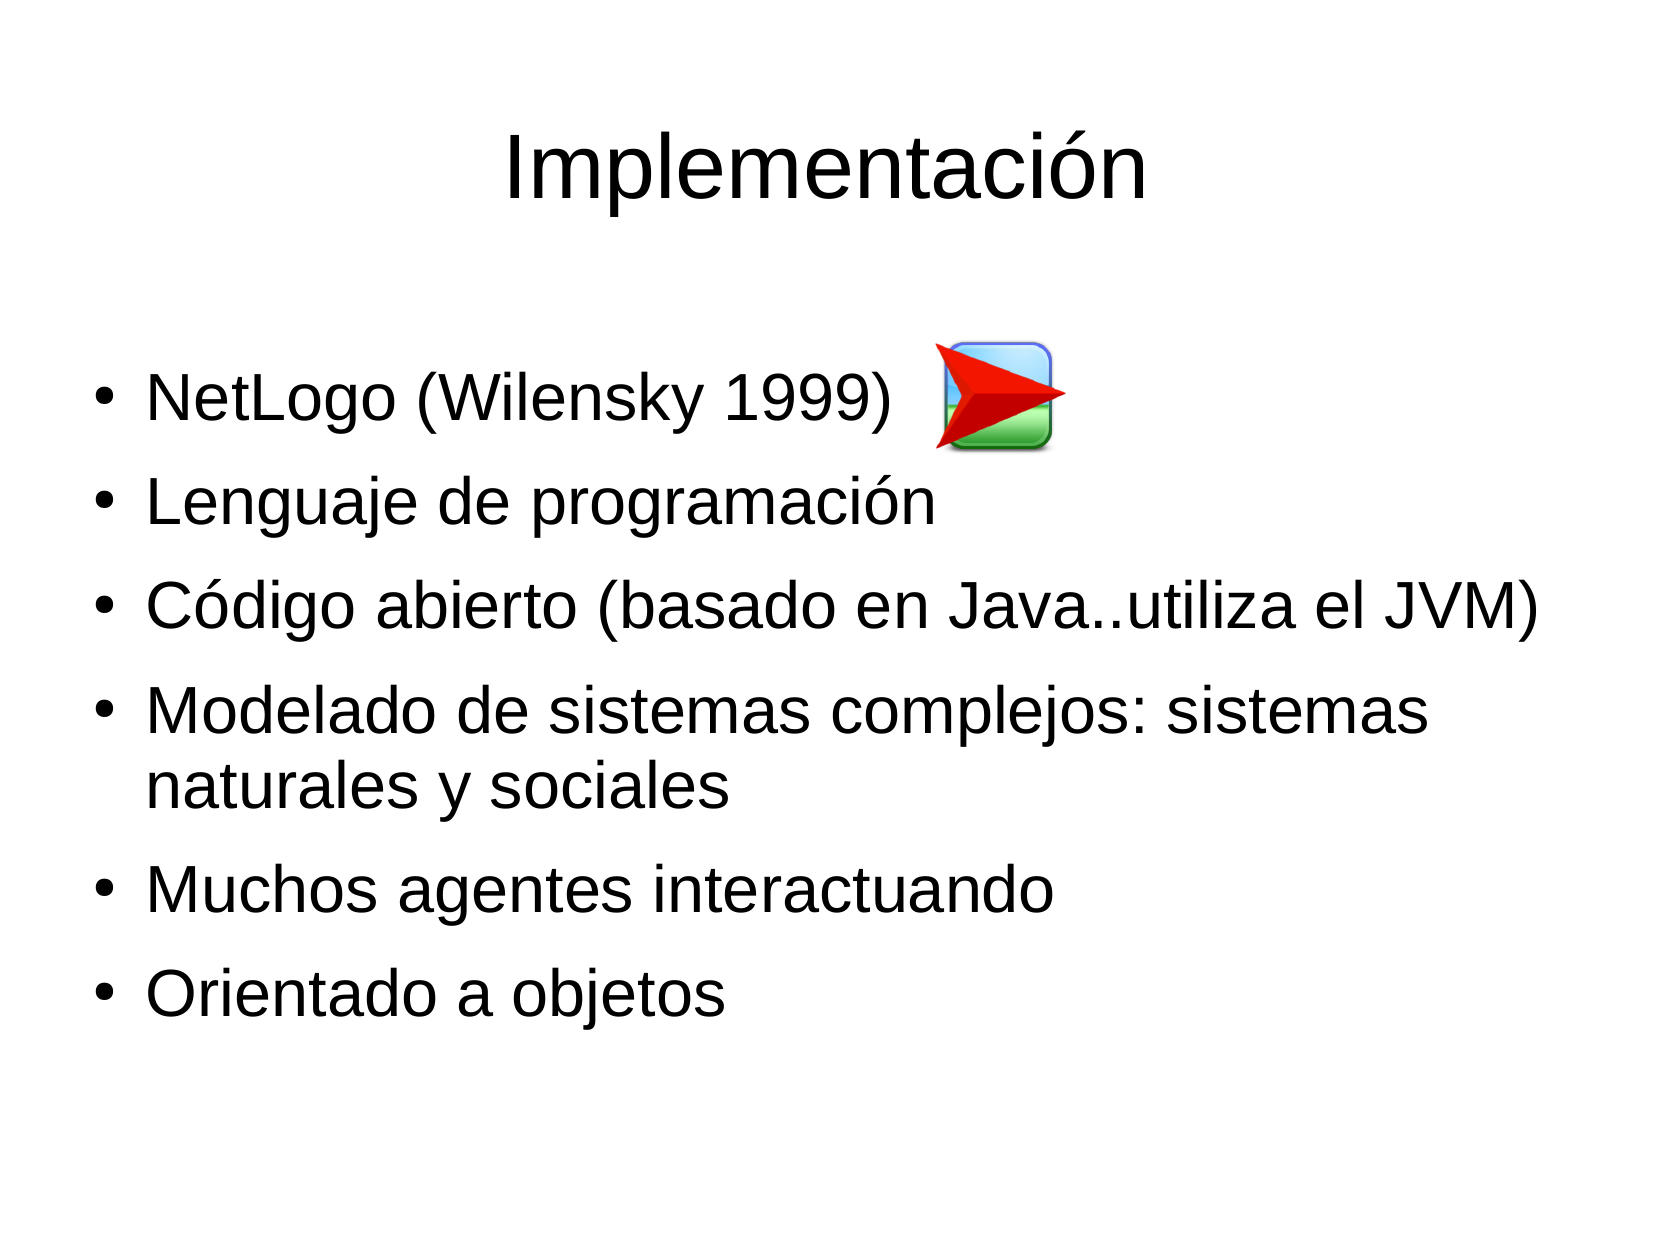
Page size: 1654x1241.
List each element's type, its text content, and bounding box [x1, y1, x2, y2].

title Implementación [82, 62, 1571, 271]
picture [930, 329, 1066, 466]
list NetLogo (Wilensky 1999) Lenguaje de programación Código abierto (basado en Java..utiliza el JVM) Modelado de sistemas complejos: sistemas naturales y sociales Muchos agentes interactuando Orientado a objetos [75, 360, 1564, 1080]
